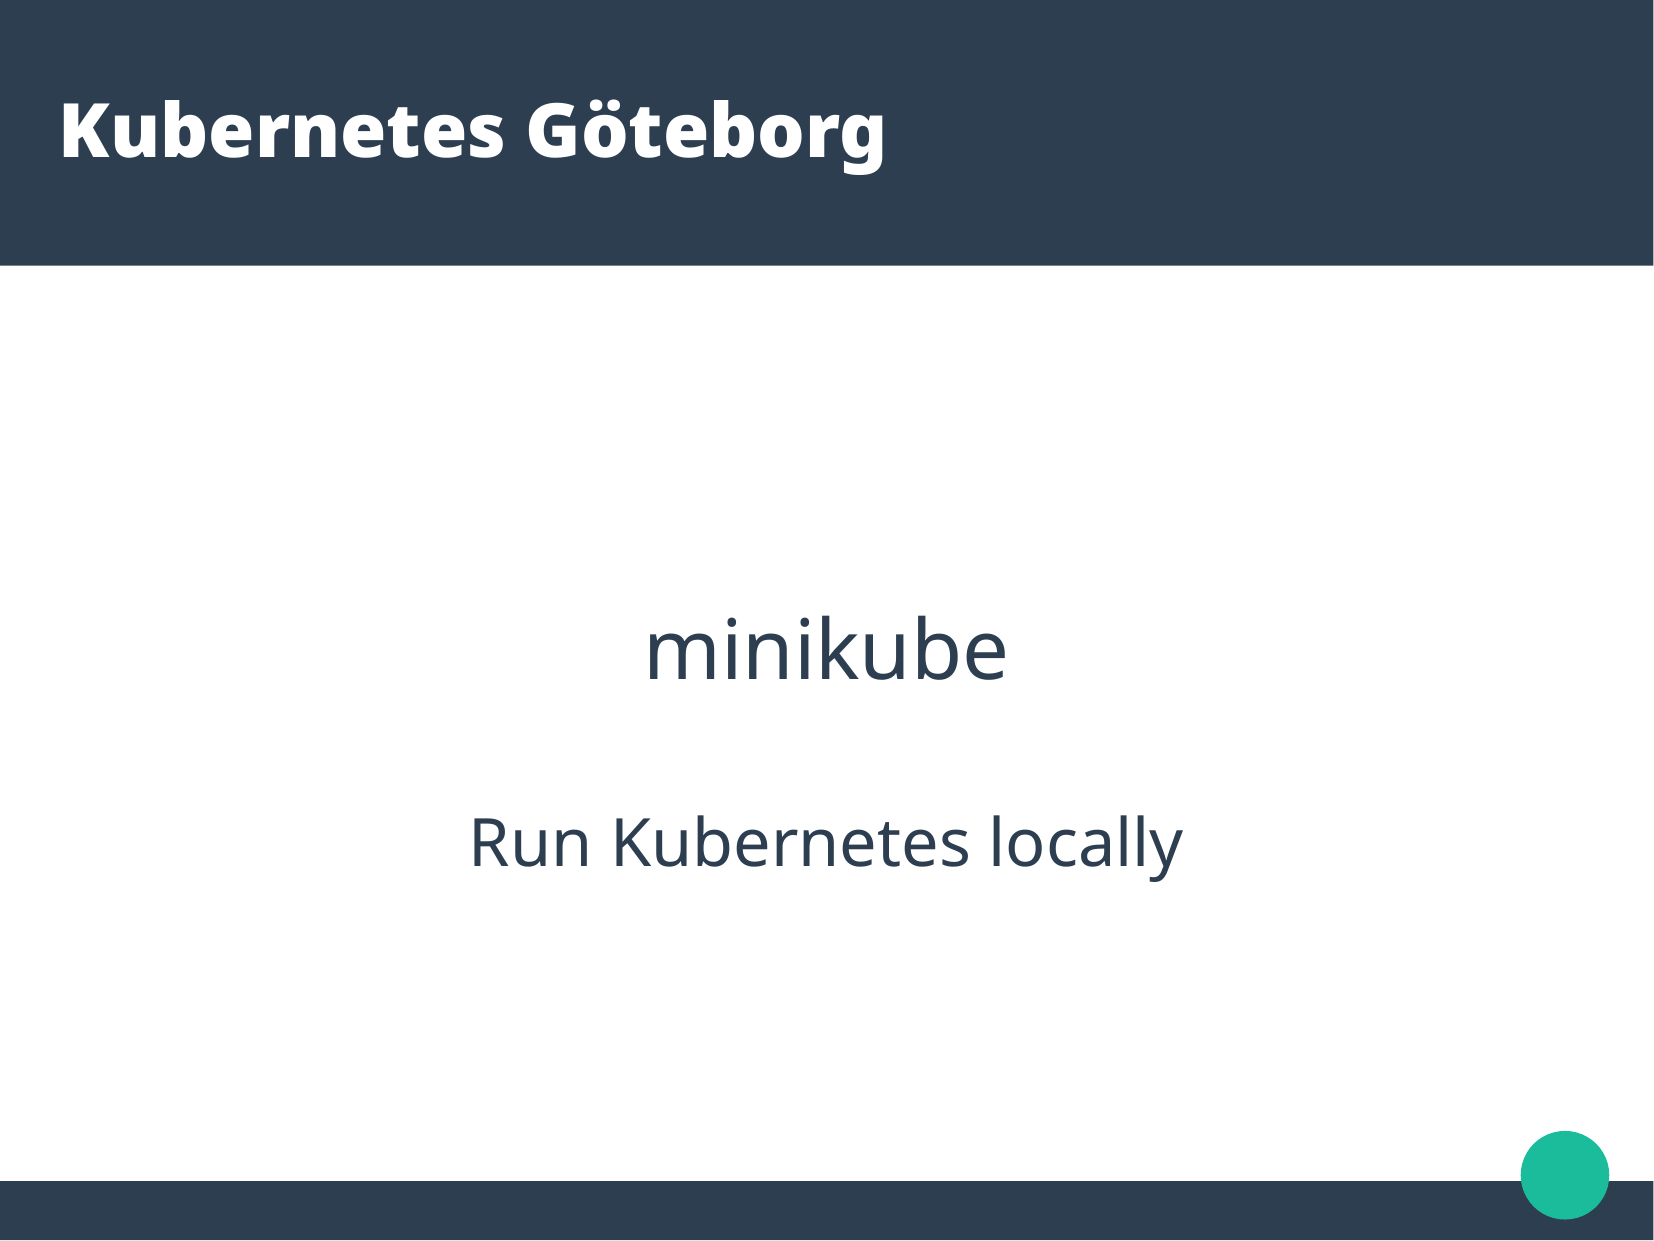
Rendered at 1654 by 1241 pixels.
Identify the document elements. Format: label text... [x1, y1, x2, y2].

subtitle minikube Run Kubernetes locally [59, 324, 1595, 1152]
title Kubernetes Göteborg [59, 49, 1595, 207]
